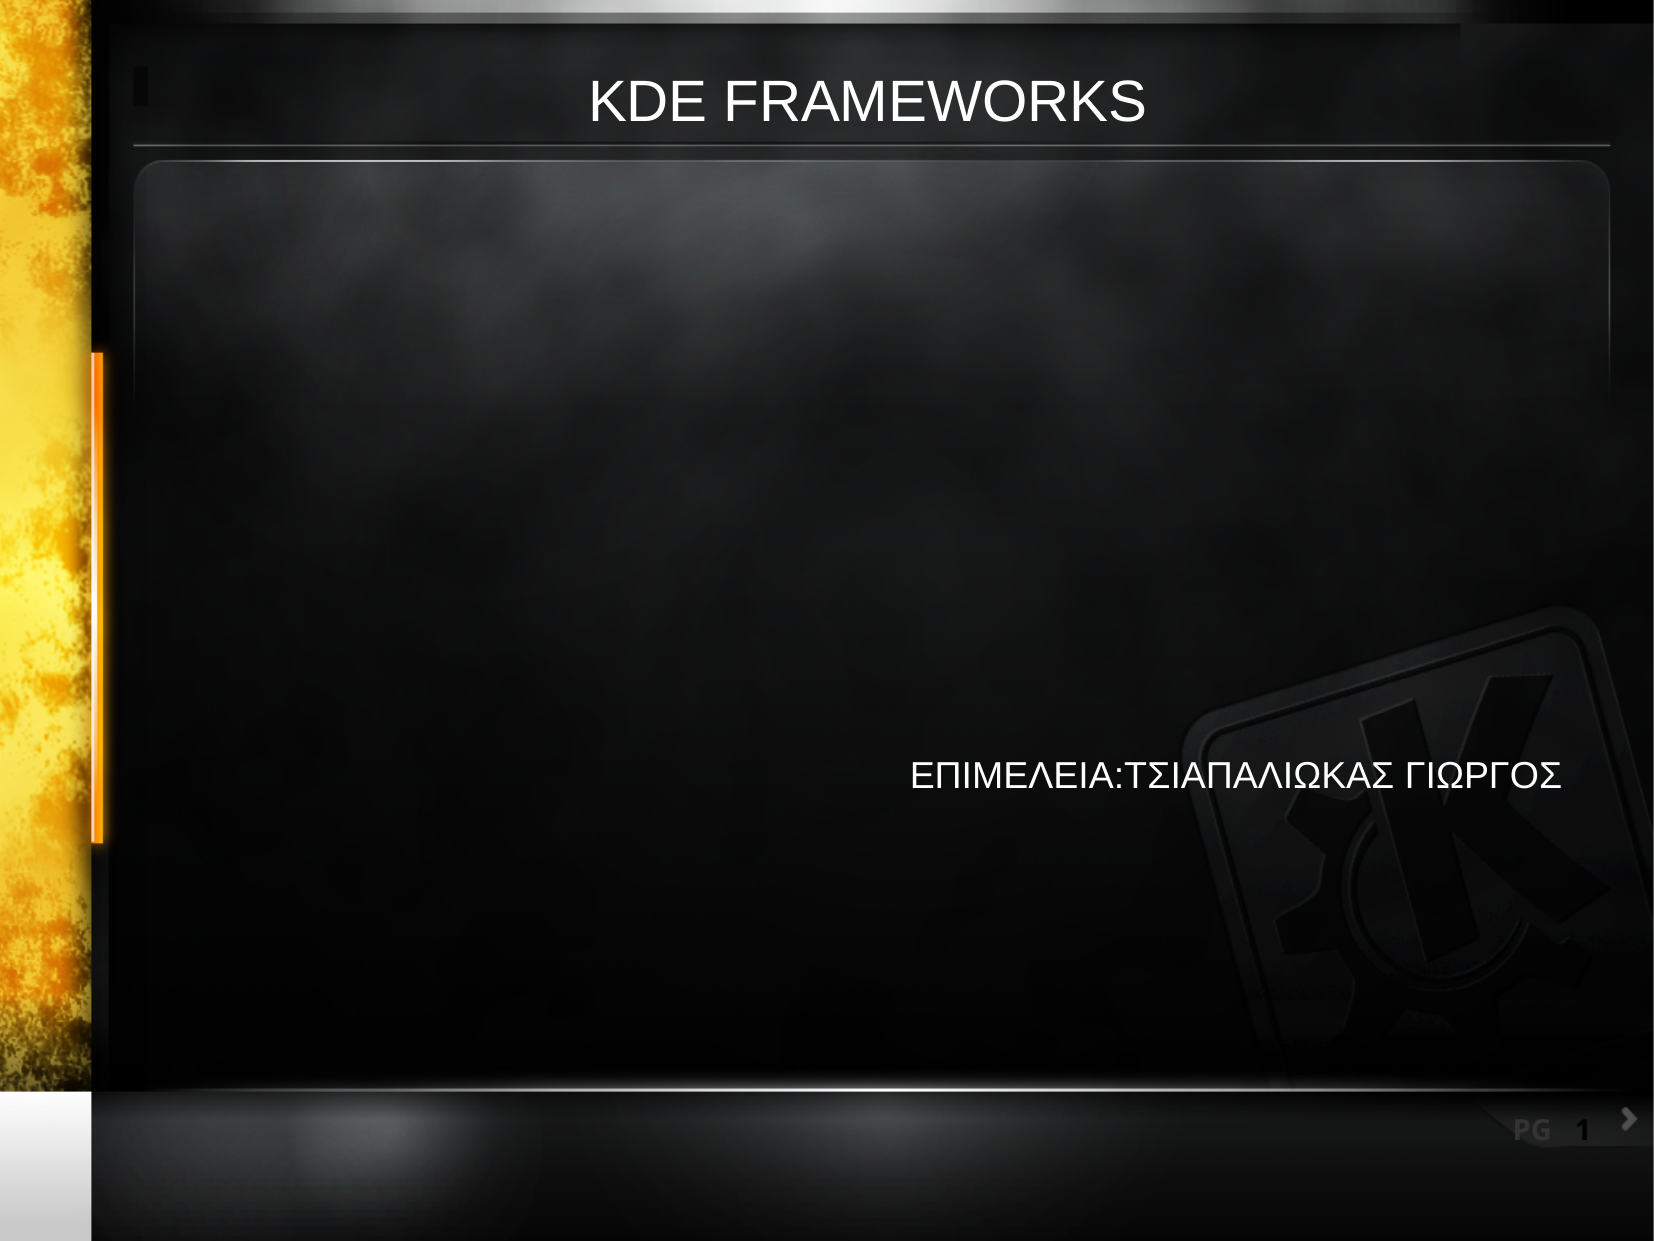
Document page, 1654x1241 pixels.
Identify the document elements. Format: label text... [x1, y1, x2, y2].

text_box KDE FRAMEWORKS [155, 61, 1591, 121]
picture [0, 0, 1654, 1241]
text_box ΕΠΙΜΕΛΕΙΑ:ΤΣΙΑΠΑΛΙΩΚΑΣ ΓΙΩΡΓΟΣ [153, 200, 1589, 1040]
